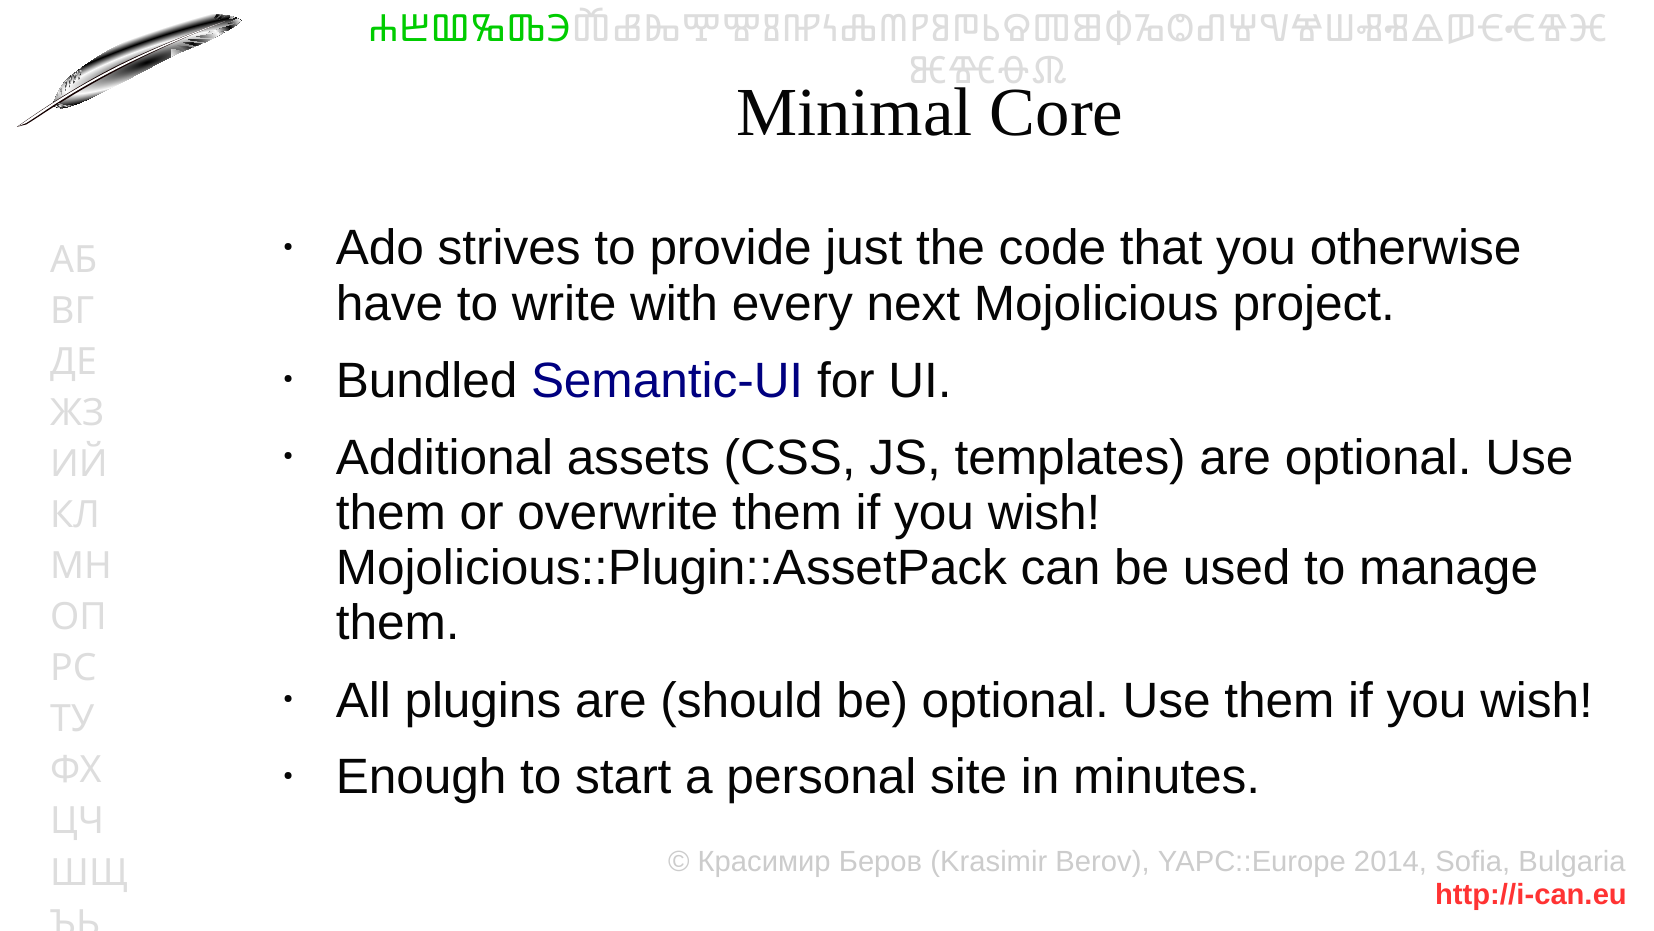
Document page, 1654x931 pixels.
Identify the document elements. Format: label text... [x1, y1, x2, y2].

list Ado strives to provide just the code that you otherwise have to write with every next Mojolicious project. Bundled Semantic-UI for UI. Additional assets (CSS, JS, templates) are optional. Use them or overwrite them if you wish! Mojolicious::Plugin::AssetPack can be used to manage them. All plugins are (should be) optional. Use them if you wish! Enough to start a personal site in minutes. [265, 219, 1595, 827]
title Minimal Core [265, 35, 1595, 189]
